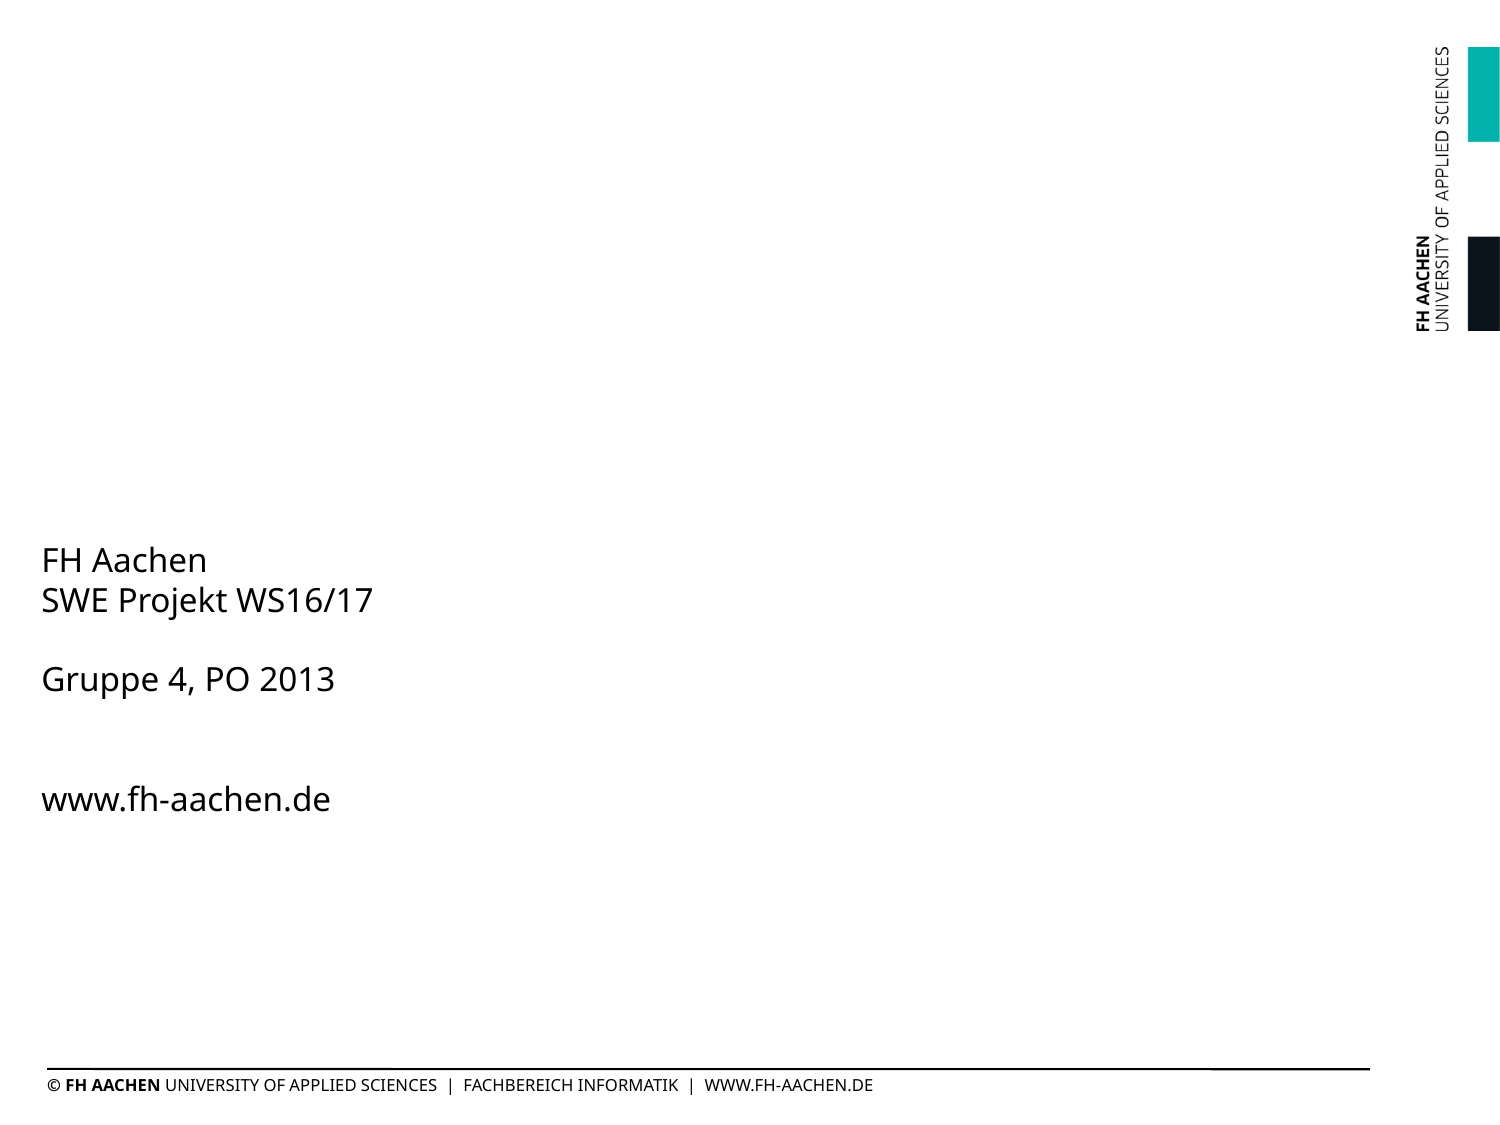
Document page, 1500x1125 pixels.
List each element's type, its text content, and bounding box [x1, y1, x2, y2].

title FH Aachen SWE Projekt WS16/17 Gruppe 4, PO 2013 www.fh-aachen.de [41, 538, 1365, 953]
footer © FH AACHEN UNIVERSITY OF APPLIED SCIENCES | FACHBEREICH INFORMATIK | WWW.FH-AACHEN.DE [47, 1074, 1370, 1111]
picture [1404, 47, 1500, 331]
